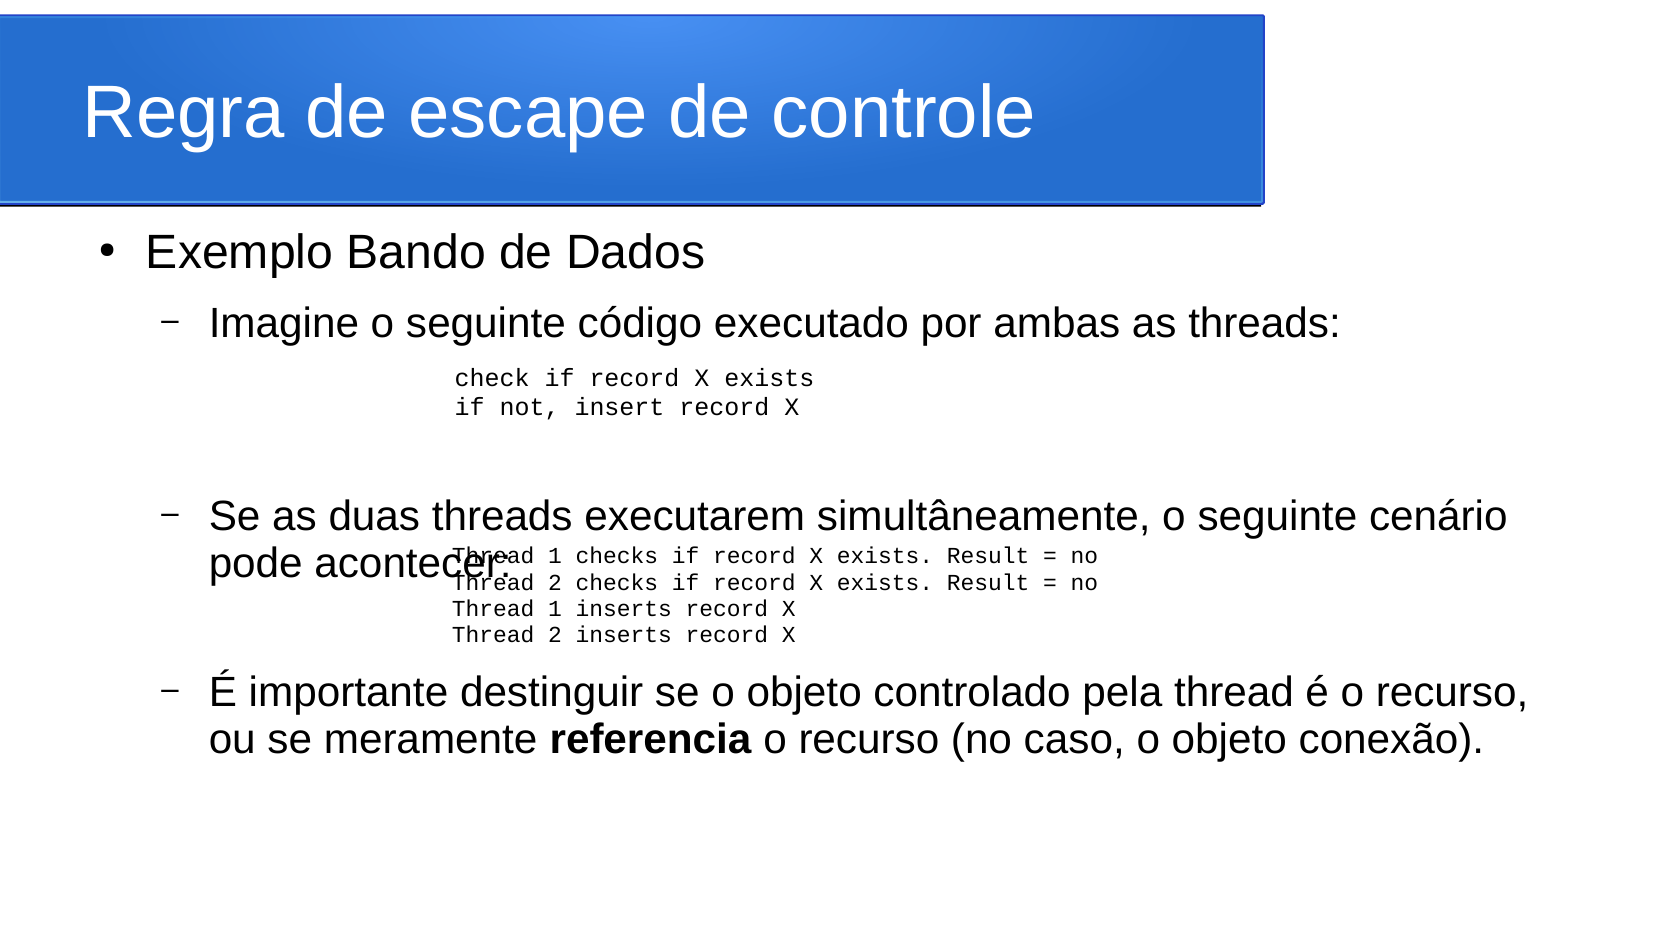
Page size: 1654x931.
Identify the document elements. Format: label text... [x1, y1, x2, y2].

title Regra de escape de controle [82, 35, 1235, 189]
text_box check if record X exists if not, insert record X [439, 358, 1040, 432]
text_box Thread 1 checks if record X exists. Result = no Thread 2 checks if record X exists. Result = no Thread 1 inserts record X Thread 2 inserts record X [437, 537, 1252, 750]
list Exemplo Bando de Dados Imagine o seguinte código executado por ambas as threads: Se as duas threads executarem simultâneamente, o seguinte cenário pode acontecer: É importante destinguir se o objeto controlado pela thread é o recurso, ou se meramente referencia o recurso (no caso, o objeto conexão). [82, 224, 1571, 764]
